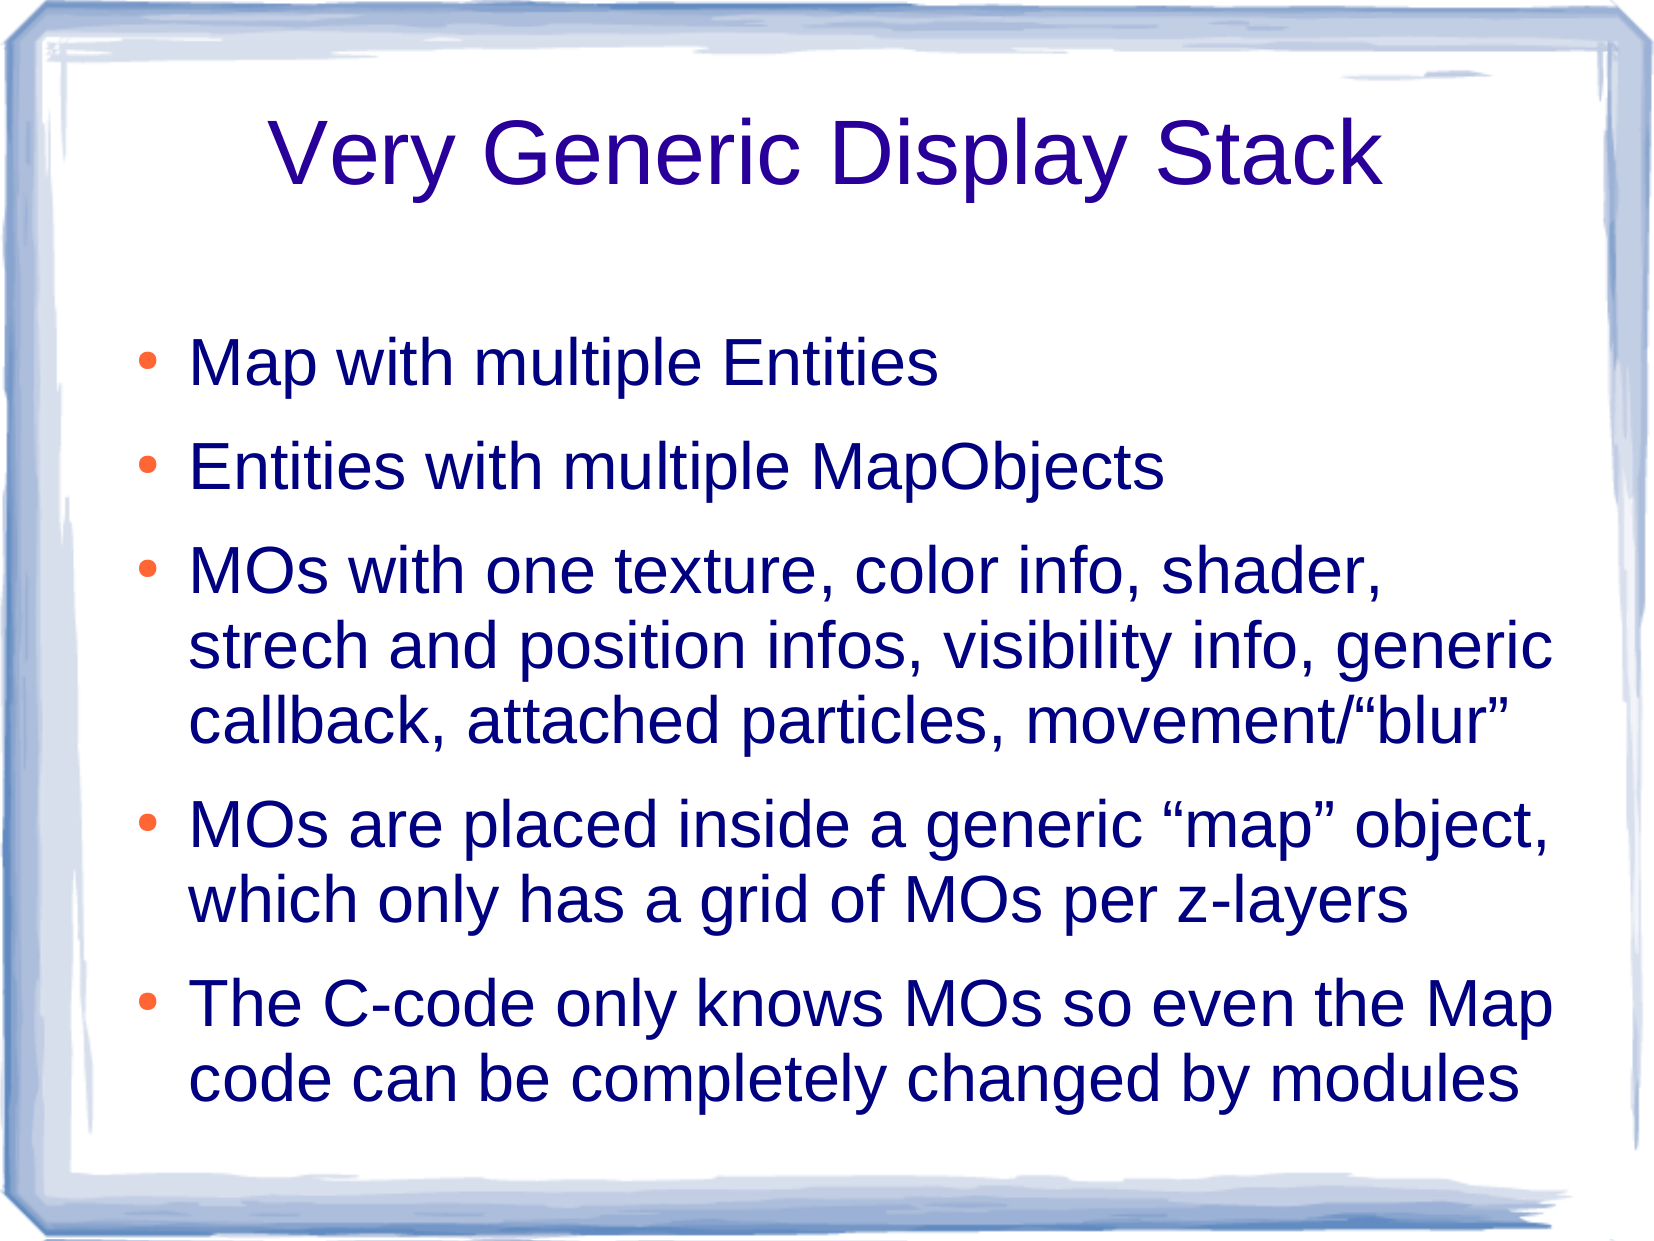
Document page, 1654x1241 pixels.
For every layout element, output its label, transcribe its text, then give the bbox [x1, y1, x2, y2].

list Map with multiple Entities Entities with multiple MapObjects MOs with one texture, color info, shader, strech and position infos, visibility info, generic callback, attached particles, movement/“blur” MOs are placed inside a generic “map” object, which only has a grid of MOs per z-layers The C-code only knows MOs so even the Map code can be completely changed by modules [118, 324, 1571, 1144]
title Very Generic Display Stack [82, 49, 1571, 257]
picture [0, 0, 1654, 1241]
